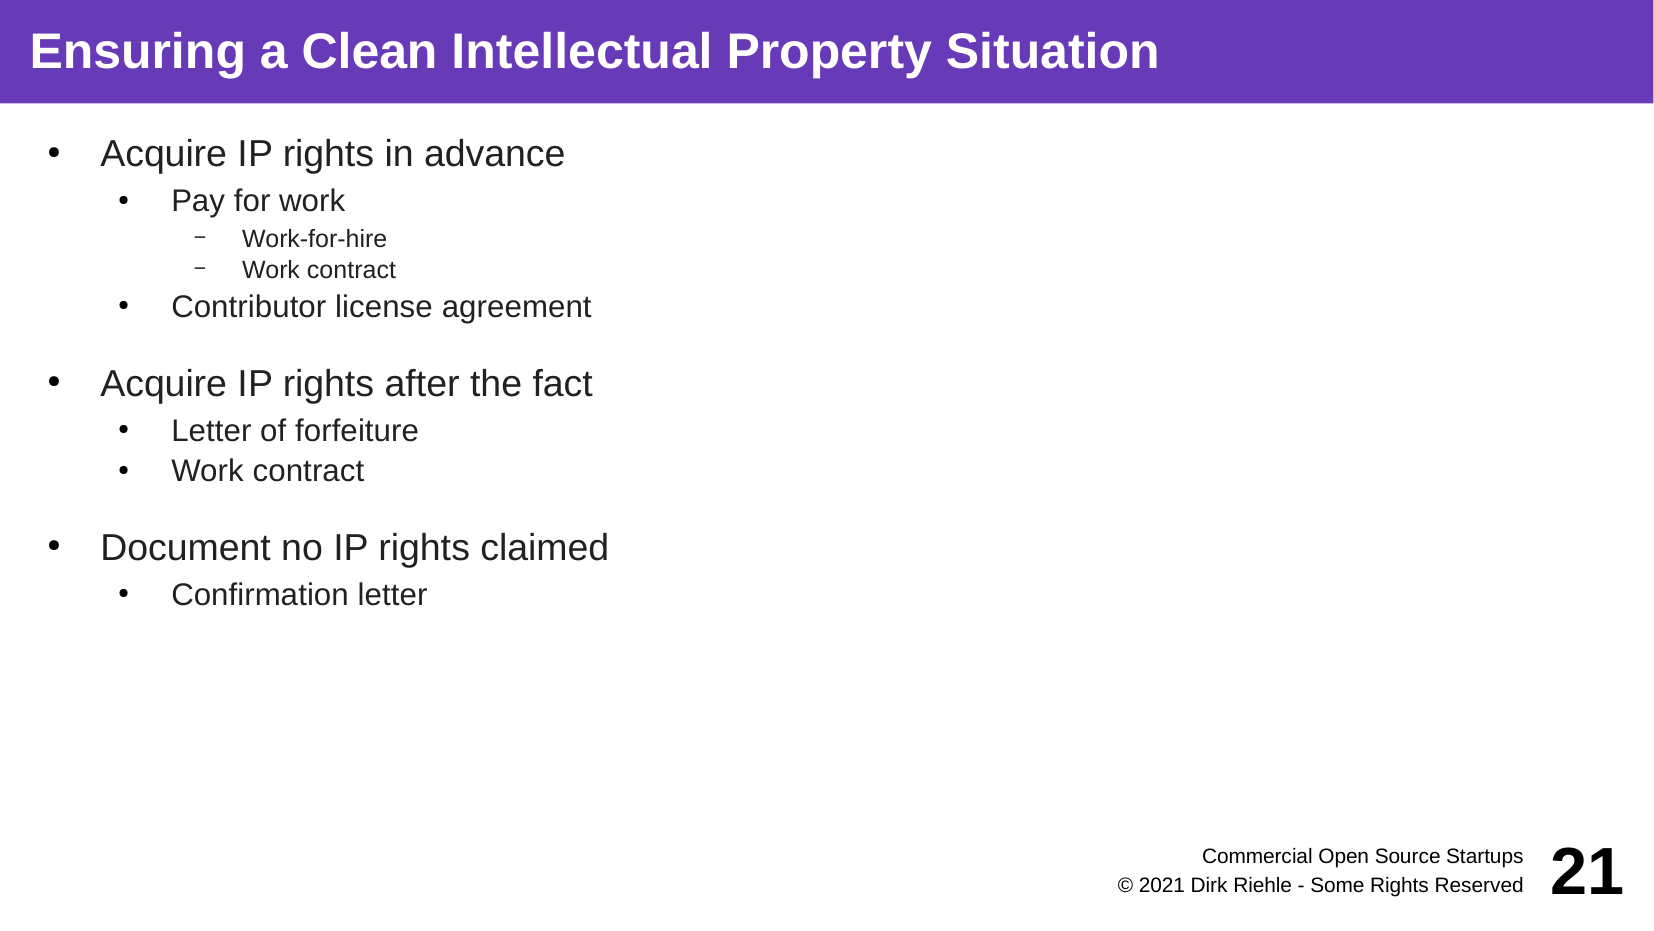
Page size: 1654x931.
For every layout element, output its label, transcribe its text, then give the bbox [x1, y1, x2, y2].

list Acquire IP rights in advance Pay for work Work-for-hire Work contract Contributor license agreement Acquire IP rights after the fact Letter of forfeiture Work contract Document no IP rights claimed Confirmation letter [29, 132, 1625, 813]
title Ensuring a Clean Intellectual Property Situation [0, 0, 1654, 104]
